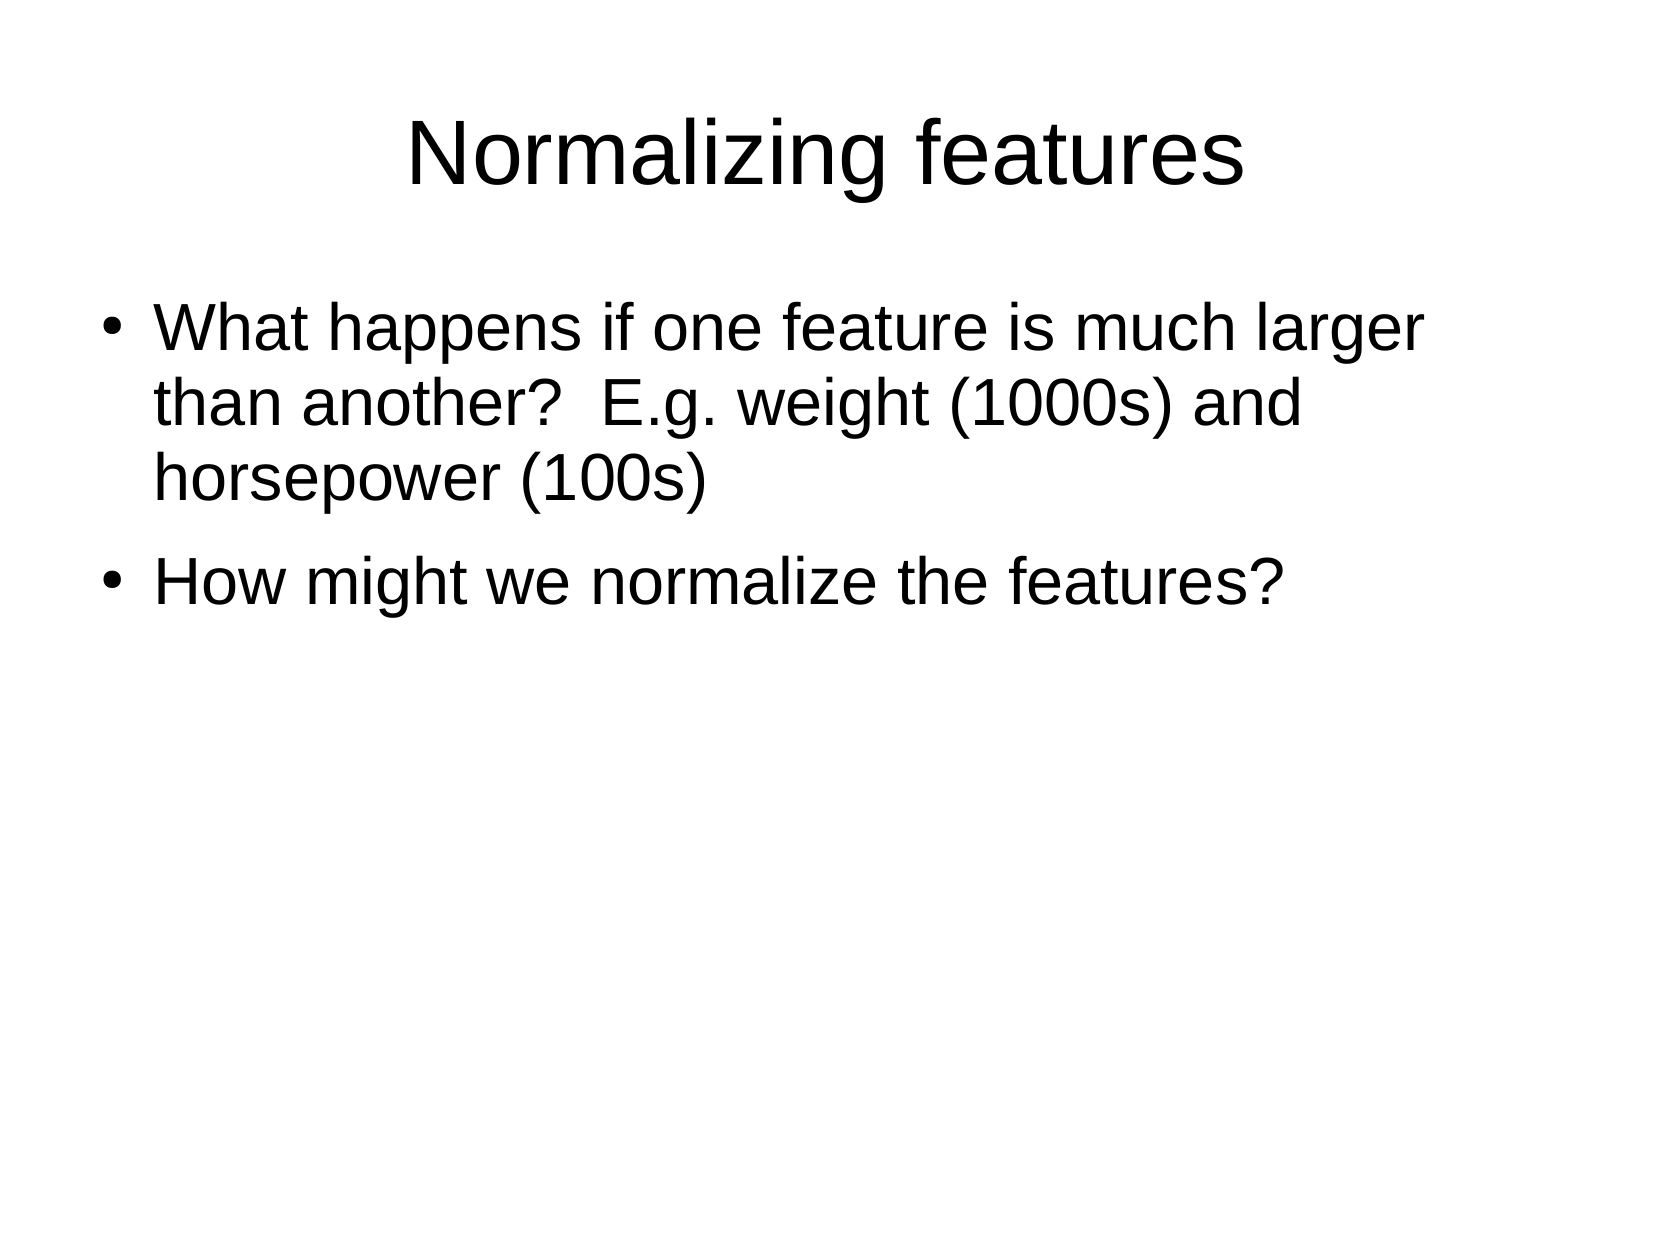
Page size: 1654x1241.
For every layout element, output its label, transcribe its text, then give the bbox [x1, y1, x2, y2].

title Normalizing features [82, 49, 1571, 257]
list What happens if one feature is much larger than another? E.g. weight (1000s) and horsepower (100s) How might we normalize the features? [82, 290, 1571, 1010]
